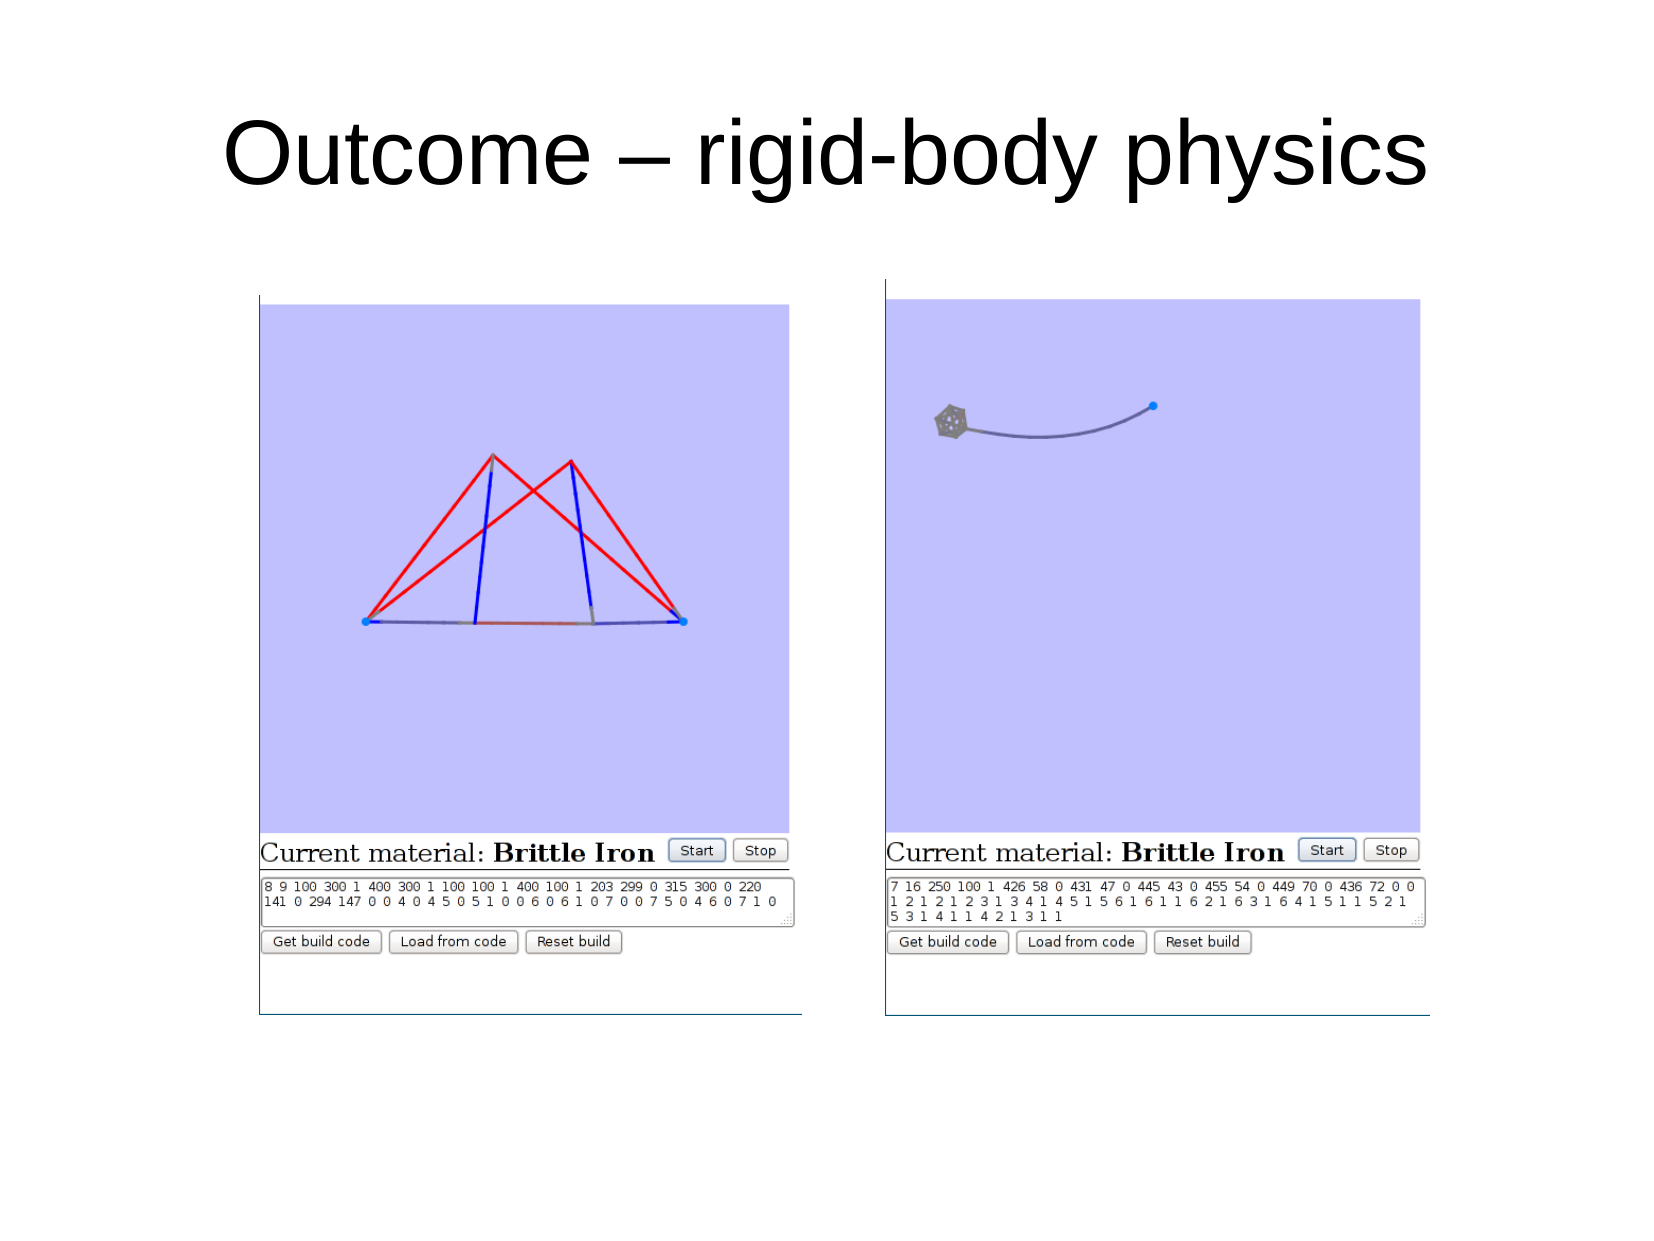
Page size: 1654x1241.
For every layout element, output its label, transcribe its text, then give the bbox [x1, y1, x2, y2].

picture [887, 279, 1430, 1014]
picture [261, 295, 802, 1013]
title Outcome – rigid-body physics [82, 49, 1571, 257]
